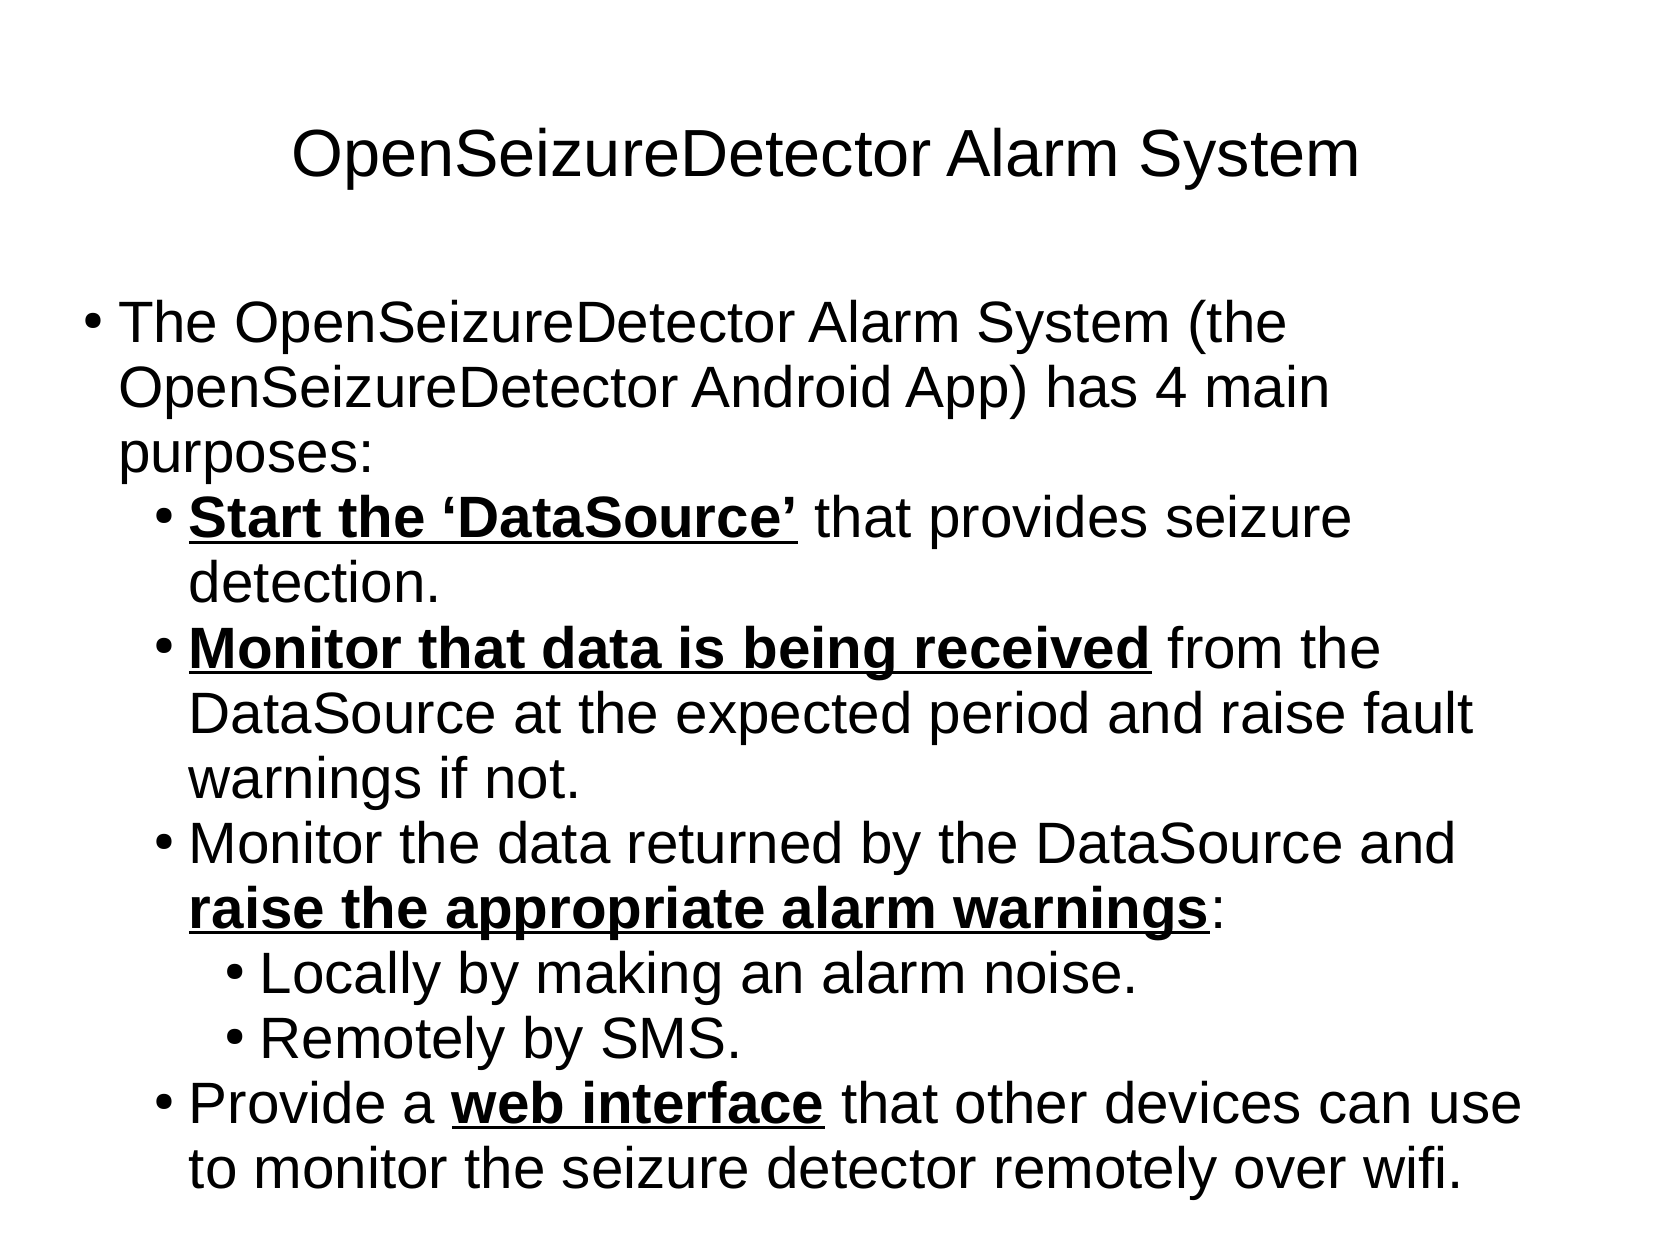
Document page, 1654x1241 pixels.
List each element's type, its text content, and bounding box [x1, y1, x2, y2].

title OpenSeizureDetector Alarm System [82, 49, 1571, 257]
subtitle The OpenSeizureDetector Alarm System (the OpenSeizureDetector Android App) has 4 main purposes: Start the ‘DataSource’ that provides seizure detection. Monitor that data is being received from the DataSource at the expected period and raise fault warnings if not. Monitor the data returned by the DataSource and raise the appropriate alarm warnings: Locally by making an alarm noise. Remotely by SMS. Provide a web interface that other devices can use to monitor the seizure detector remotely over wifi. [82, 290, 1571, 1201]
